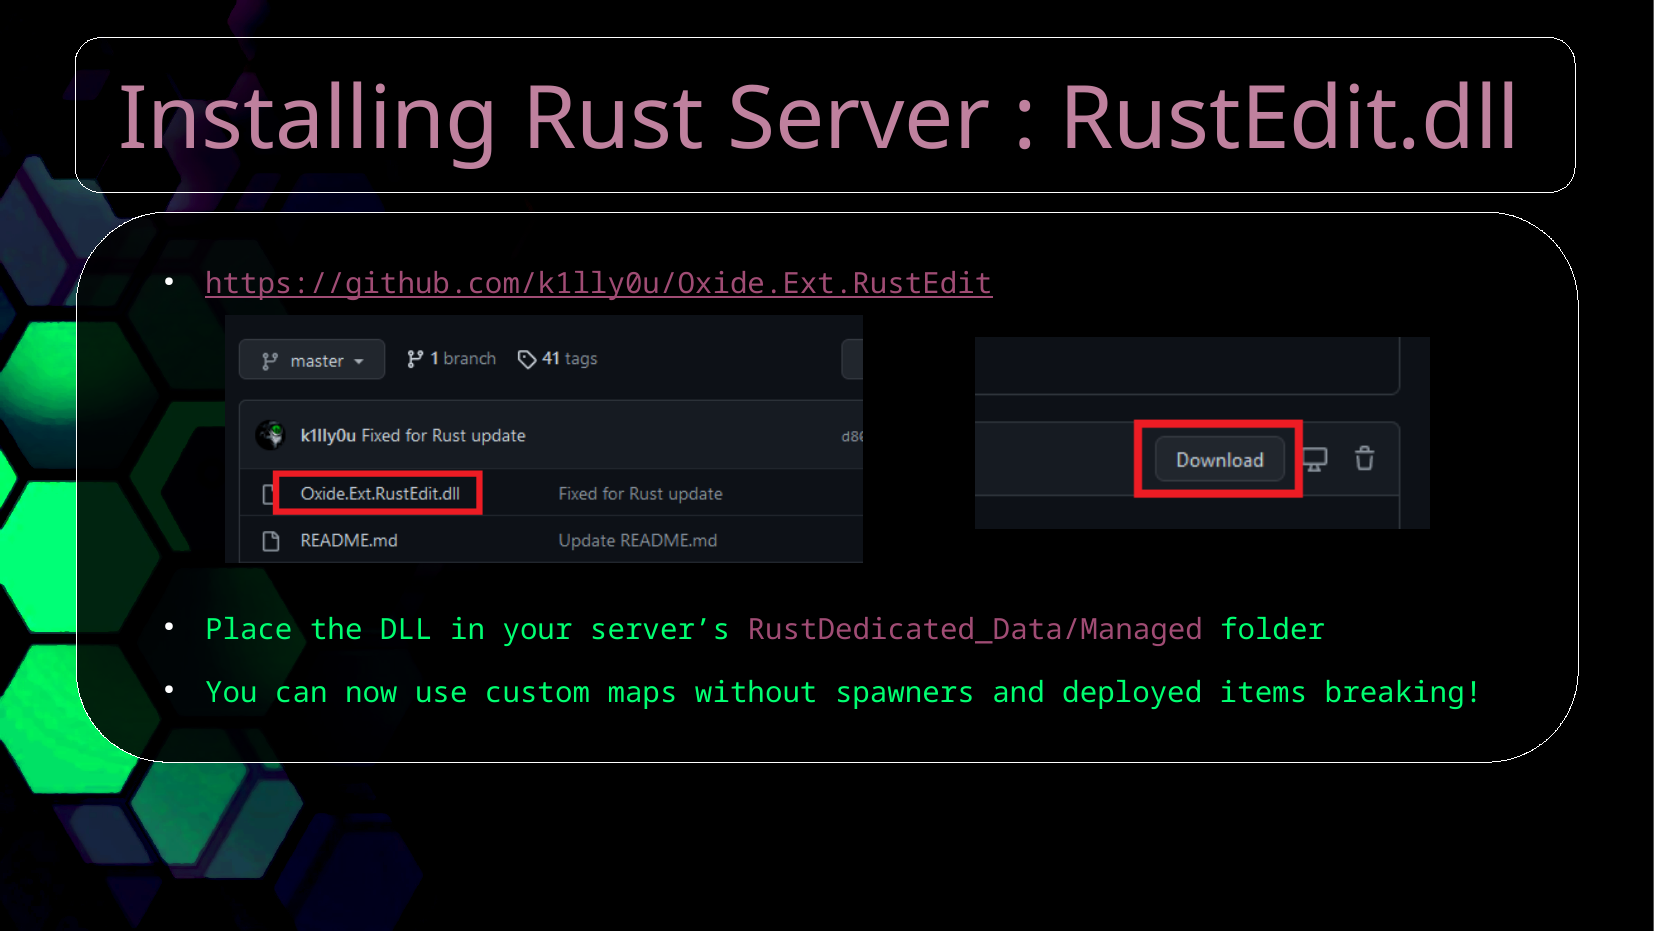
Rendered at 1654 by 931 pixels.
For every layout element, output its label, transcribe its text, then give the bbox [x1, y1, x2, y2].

title Installing Rust Server : RustEdit.dll [82, 37, 1571, 193]
list https://github.com/k1lly0u/Oxide.Ext.RustEdit Place the DLL in your server’s RustDedicated_Data/Managed folder You can now use custom maps without spawners and deployed items breaking! [150, 262, 1501, 751]
picture [0, 0, 1654, 931]
